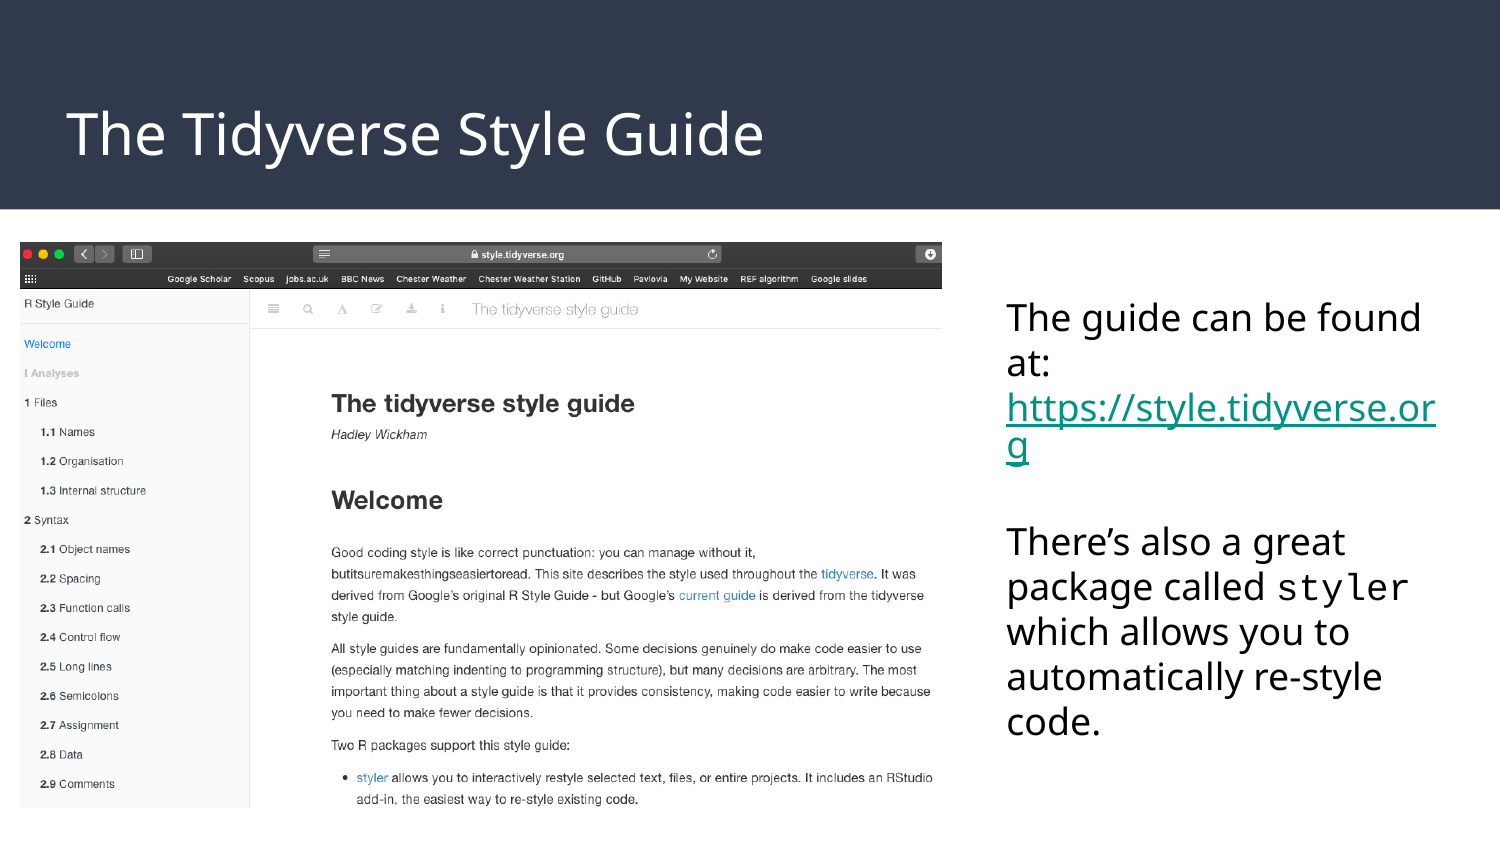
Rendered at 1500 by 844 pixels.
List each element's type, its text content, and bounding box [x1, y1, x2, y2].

title The Tidyverse Style Guide [51, 82, 1449, 185]
picture [20, 242, 942, 808]
text_box The guide can be found at: https://style.tidyverse.org There’s also a great package called styler which allows you to automatically re-style code. [991, 279, 1469, 773]
